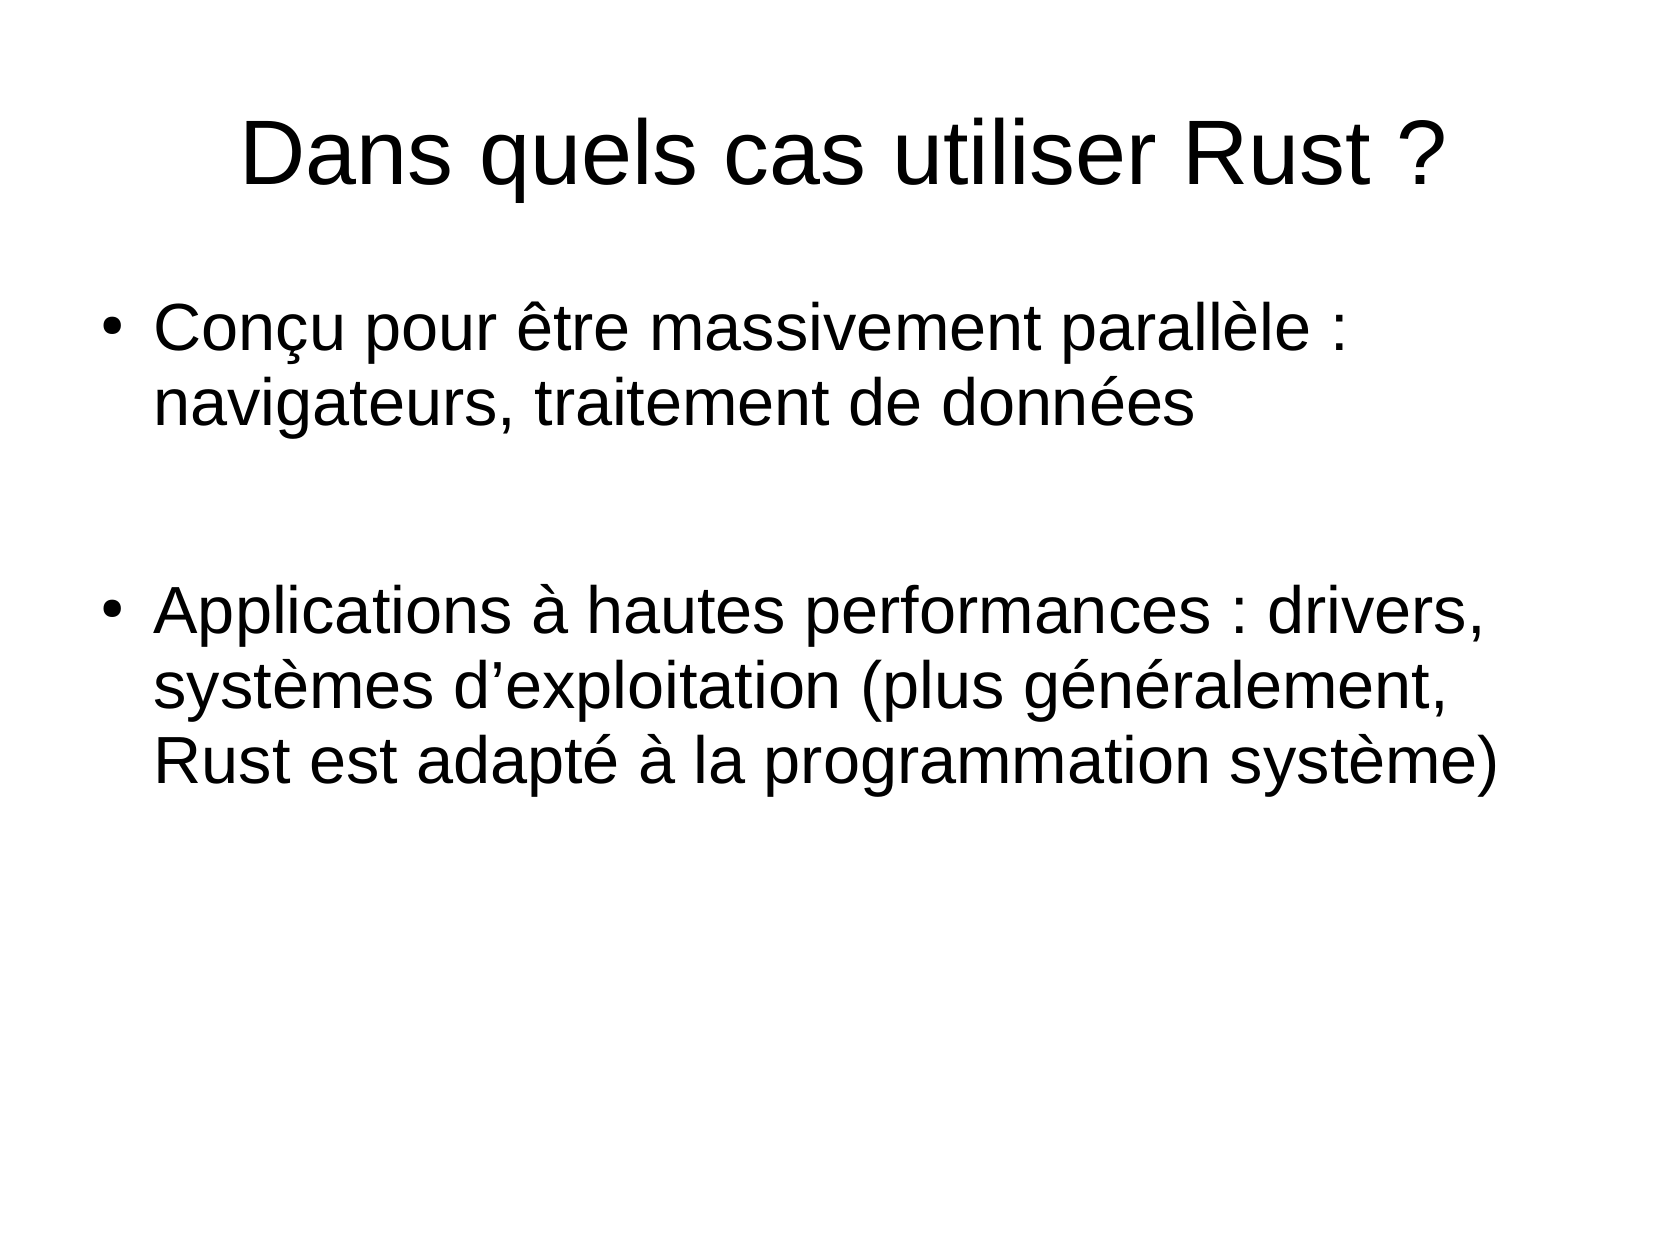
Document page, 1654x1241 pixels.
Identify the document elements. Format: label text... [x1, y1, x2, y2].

list Conçu pour être massivement parallèle : navigateurs, traitement de données Applications à hautes performances : drivers, systèmes d’exploitation (plus généralement, Rust est adapté à la programmation système) [82, 290, 1571, 1010]
title Dans quels cas utiliser Rust ? [82, 49, 1571, 257]
